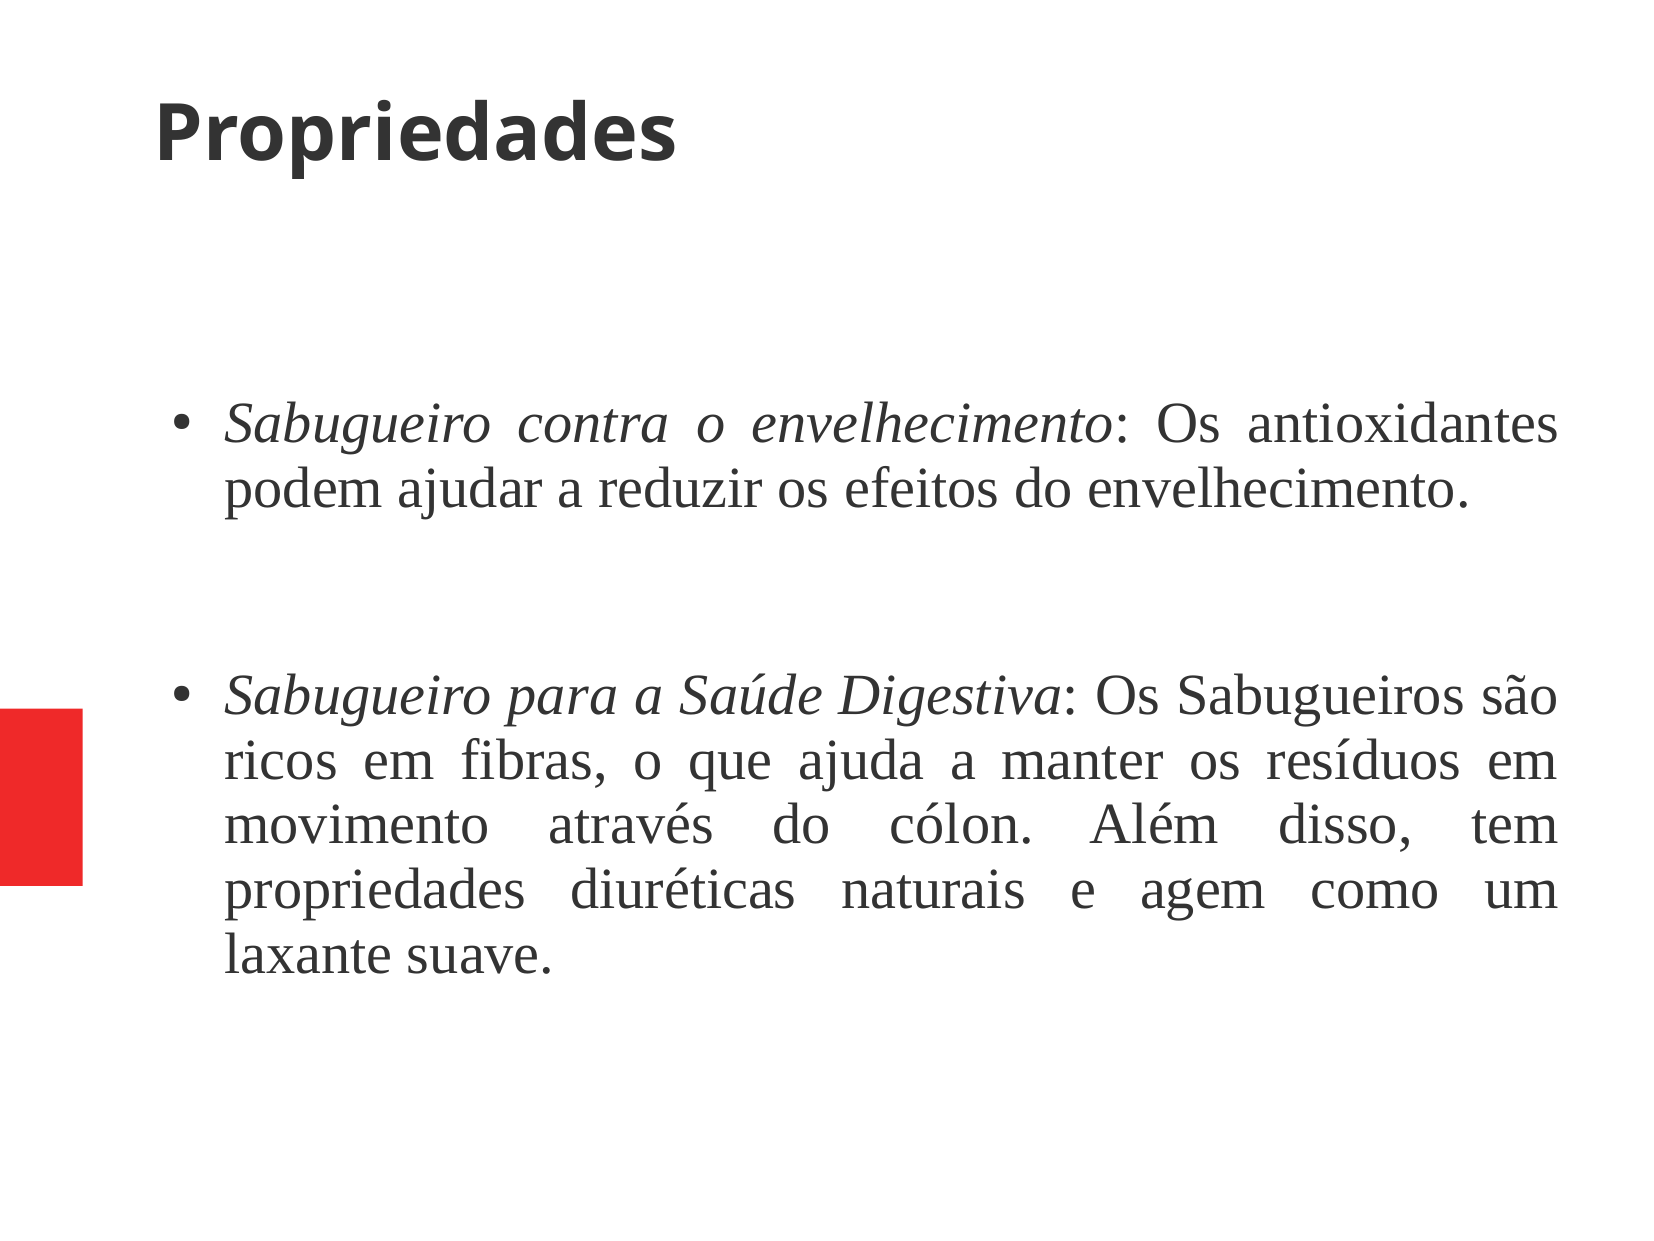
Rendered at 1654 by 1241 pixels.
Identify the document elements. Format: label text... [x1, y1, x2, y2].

title Propriedades [153, 11, 1560, 249]
list Sabugueiro contra o envelhecimento: Os antioxidantes podem ajudar a reduzir os efeitos do envelhecimento. Sabugueiro para a Saúde Digestiva: Os Sabugueiros são ricos em fibras, o que ajuda a manter os resíduos em movimento através do cólon. Além disso, tem propriedades diuréticas naturais e agem como um laxante suave. [153, 390, 1560, 1111]
